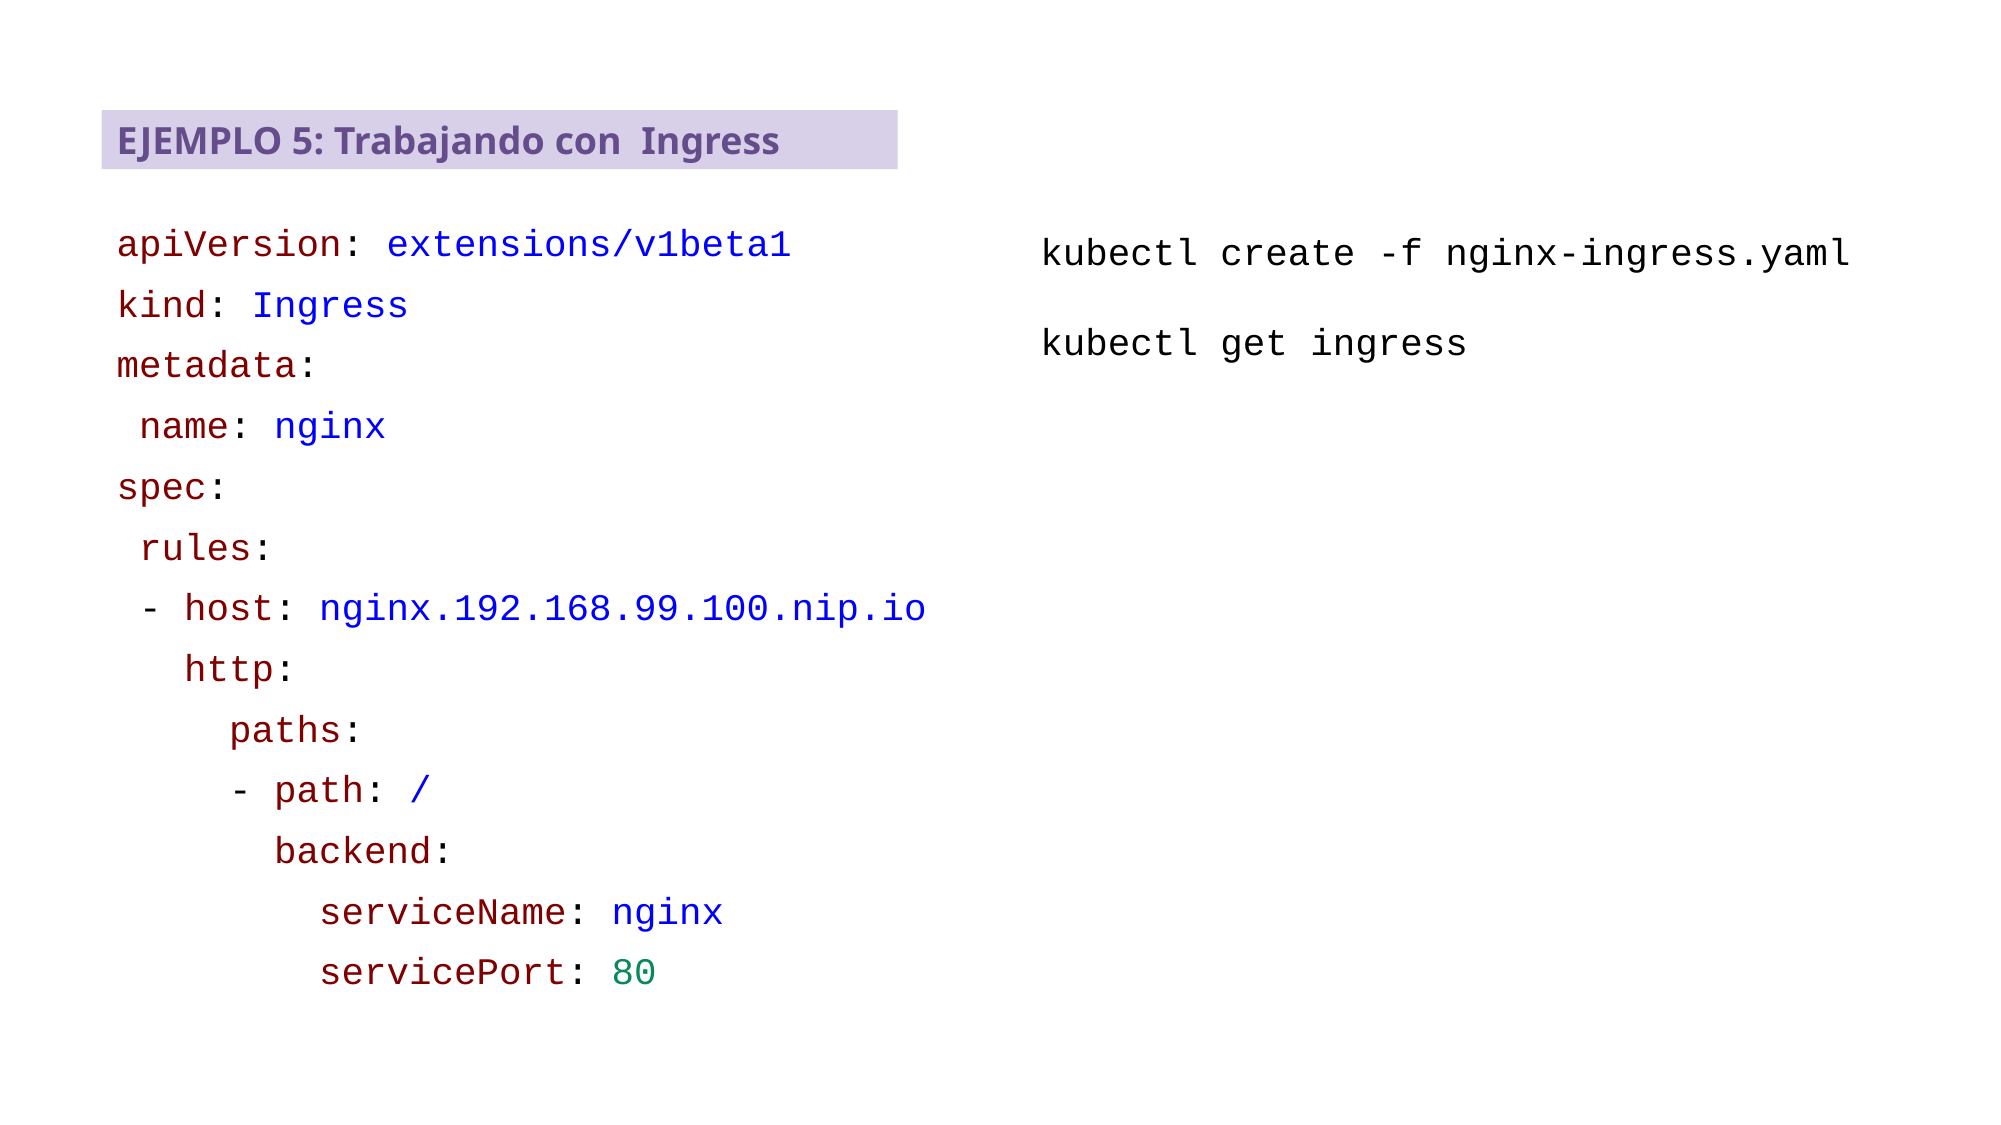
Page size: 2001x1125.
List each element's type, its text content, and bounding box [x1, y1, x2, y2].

text_box EJEMPLO 5: Trabajando con Ingress [101, 110, 898, 170]
text_box kubectl create -f nginx-ingress.yaml kubectl get ingress [1025, 213, 1977, 705]
text_box apiVersion: extensions/v1beta1 kind: Ingress metadata: name: nginx spec: rules: - host: nginx.192.168.99.100.nip.io http: paths: - path: / backend: serviceName: nginx servicePort: 80 [101, 195, 1977, 408]
